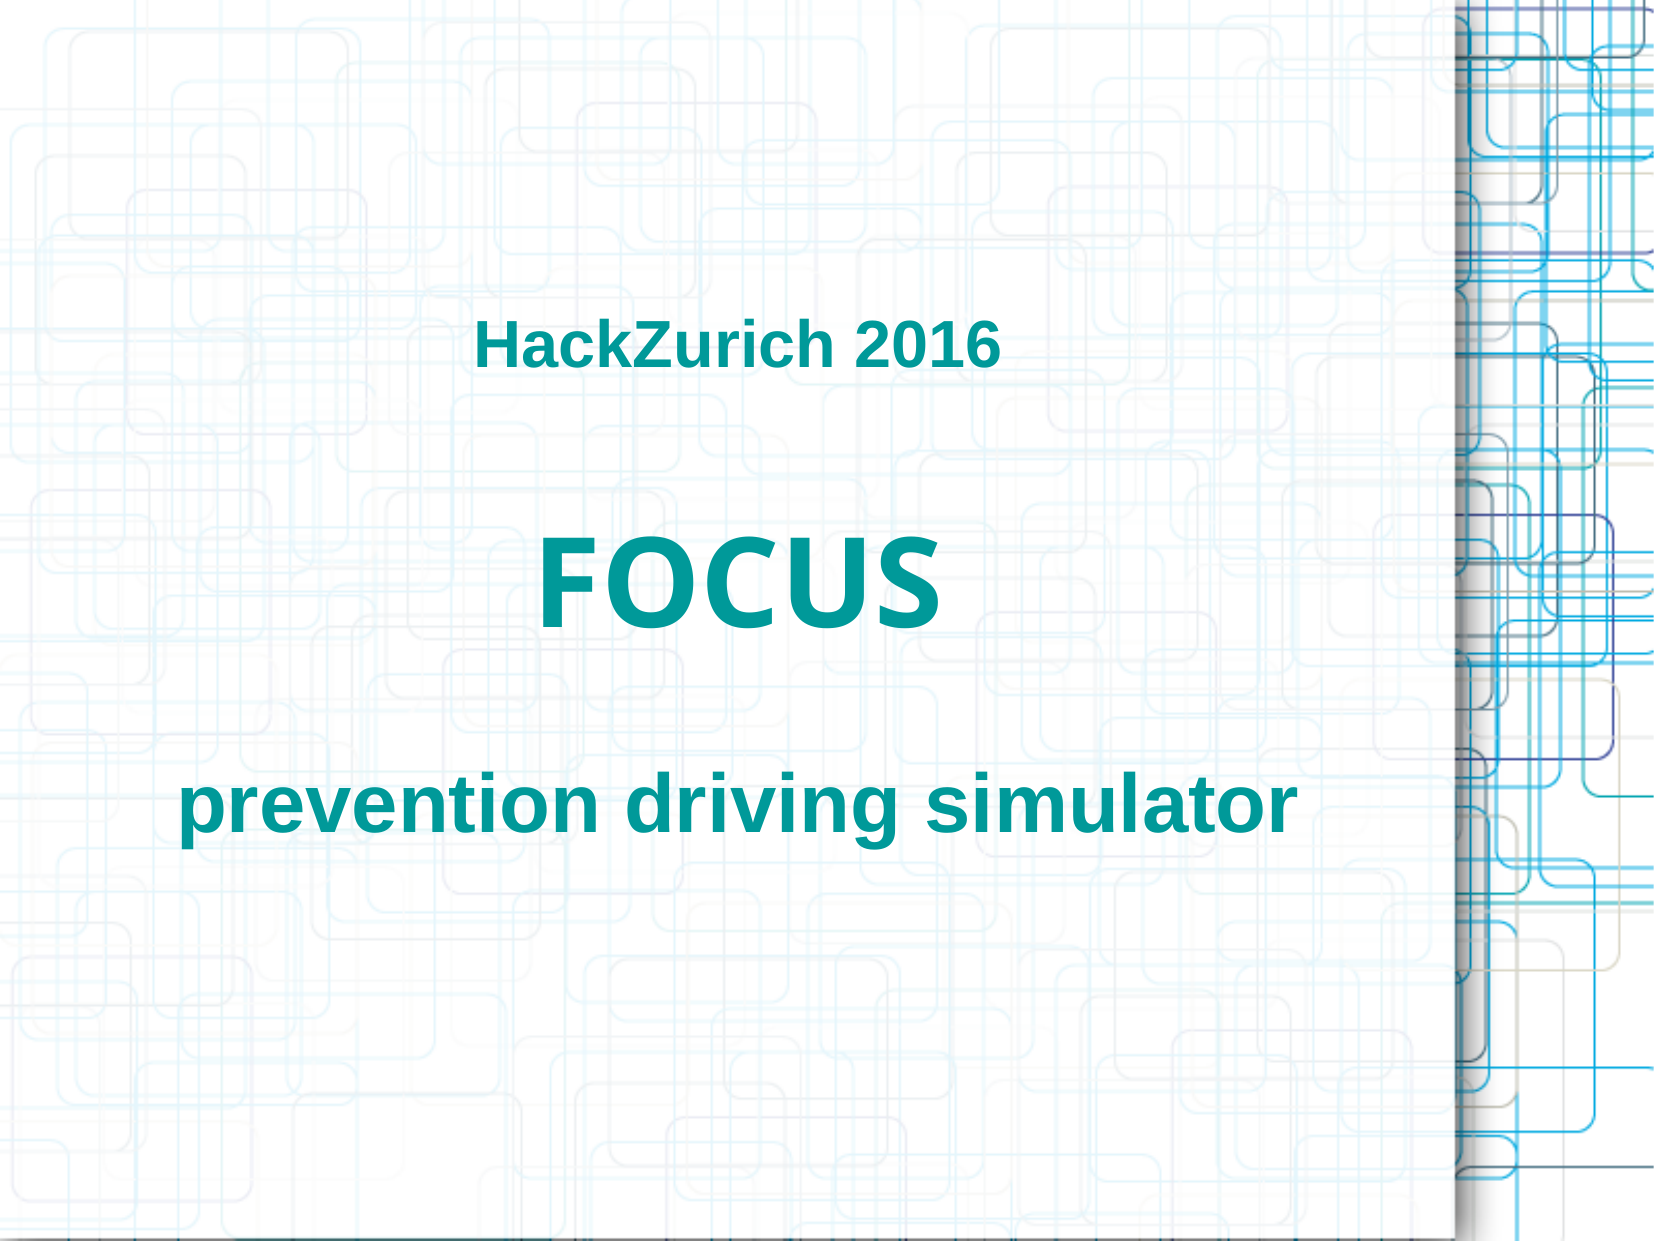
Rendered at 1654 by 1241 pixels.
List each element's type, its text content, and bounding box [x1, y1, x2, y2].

picture [0, 0, 1654, 1241]
subtitle HackZurich 2016 FOCUS prevention driving simulator [59, 49, 1418, 1109]
